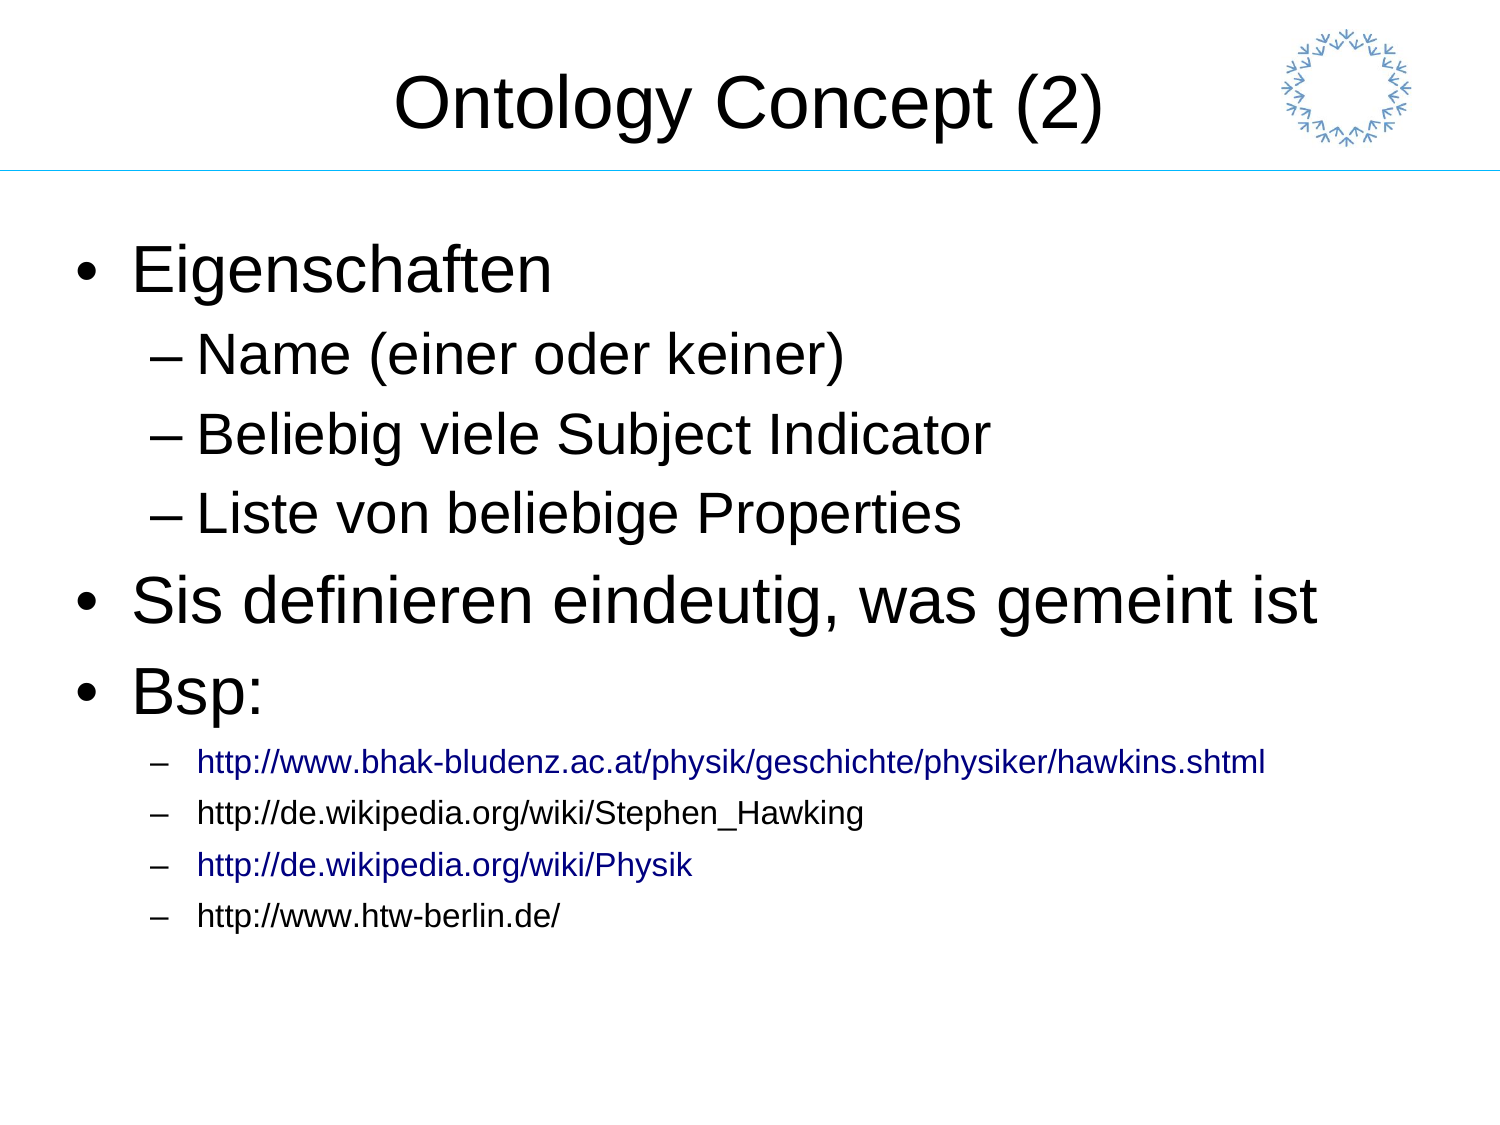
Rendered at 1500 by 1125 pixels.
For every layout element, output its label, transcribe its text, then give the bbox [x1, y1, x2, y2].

title Ontology Concept (2) [75, 57, 1426, 148]
list Eigenschaften Name (einer oder keiner) Beliebig viele Subject Indicator Liste von beliebige Properties Sis definieren eindeutig, was gemeint ist Bsp: http://www.bhak-bludenz.ac.at/physik/geschichte/physiker/hawkins.shtml http://de.wikipedia.org/wiki/Stephen_Hawking http://de.wikipedia.org/wiki/Physik http://www.htw-berlin.de/ [75, 232, 1426, 986]
picture [1281, 29, 1412, 57]
